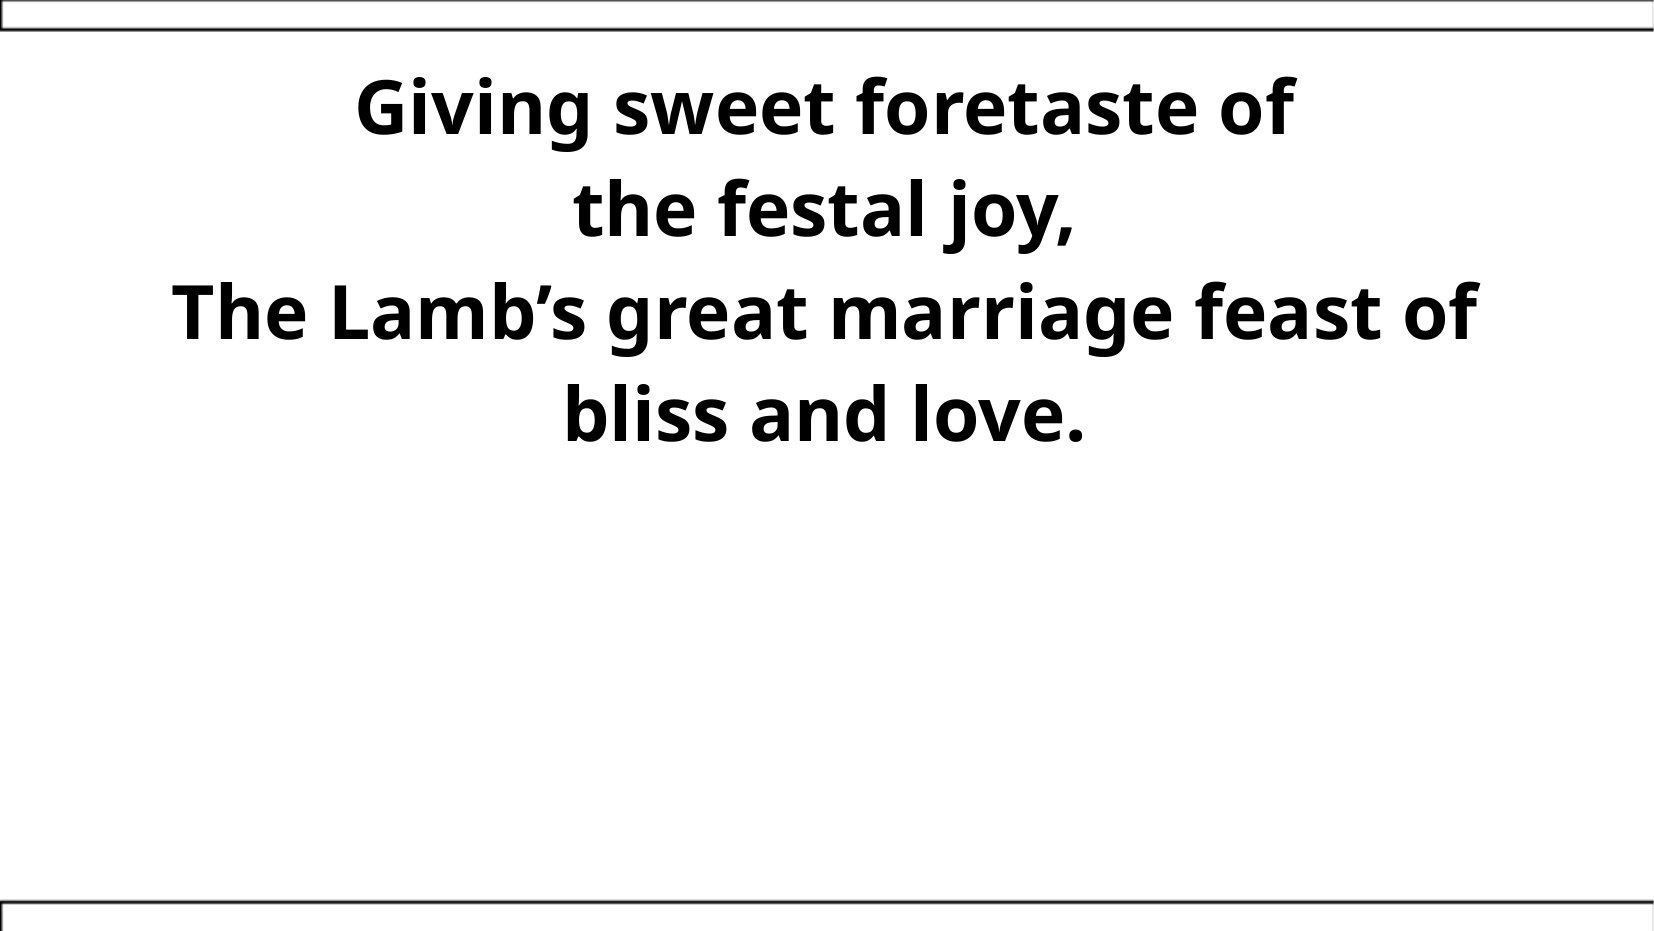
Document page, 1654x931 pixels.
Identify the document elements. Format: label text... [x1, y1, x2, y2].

picture [0, 0, 1654, 931]
text_box Giving sweet foretaste of the festal joy, The Lamb’s great marriage feast of bliss and love. [75, 46, 1576, 466]
